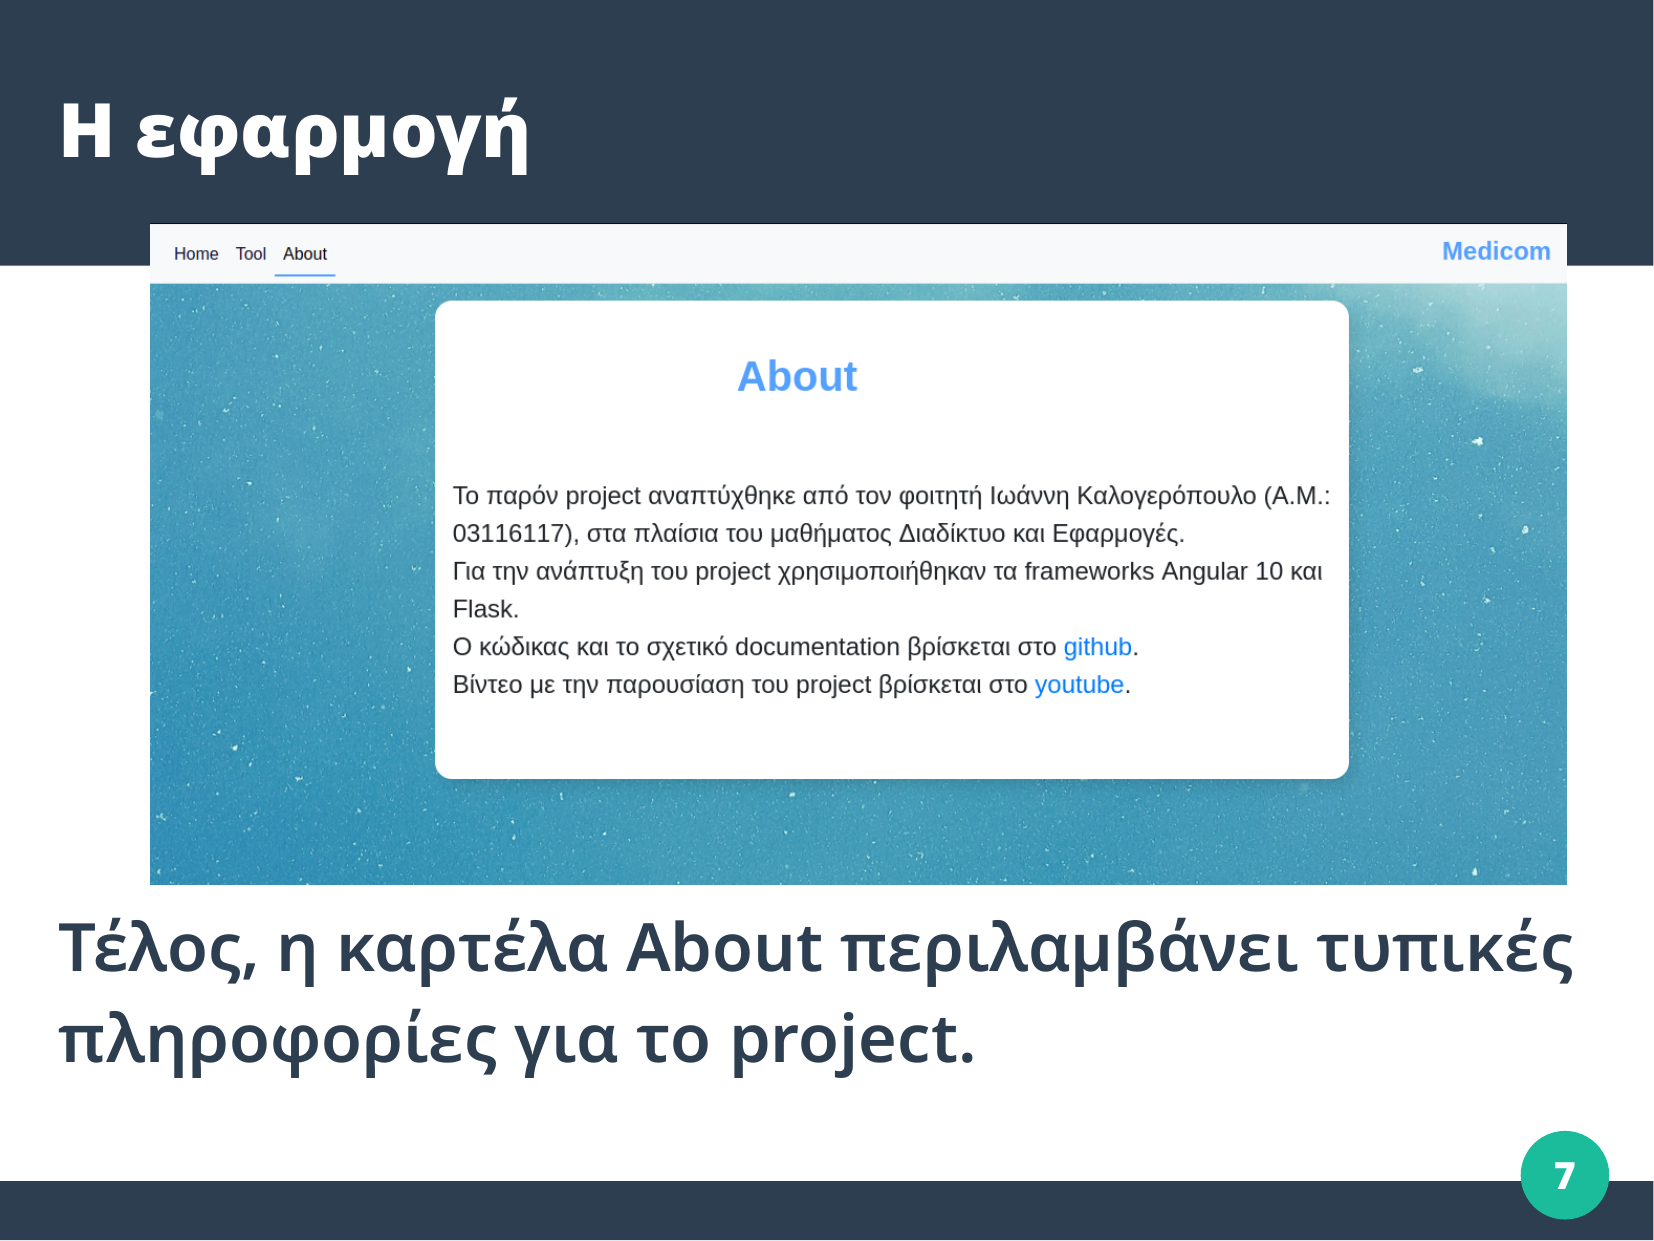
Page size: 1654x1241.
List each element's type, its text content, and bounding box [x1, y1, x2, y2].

list Τέλος, η καρτέλα About περιλαμβάνει τυπικές πληροφορίες για το project. [59, 900, 1595, 1151]
picture [150, 223, 1567, 886]
title Η εφαρμογή [59, 49, 1595, 207]
